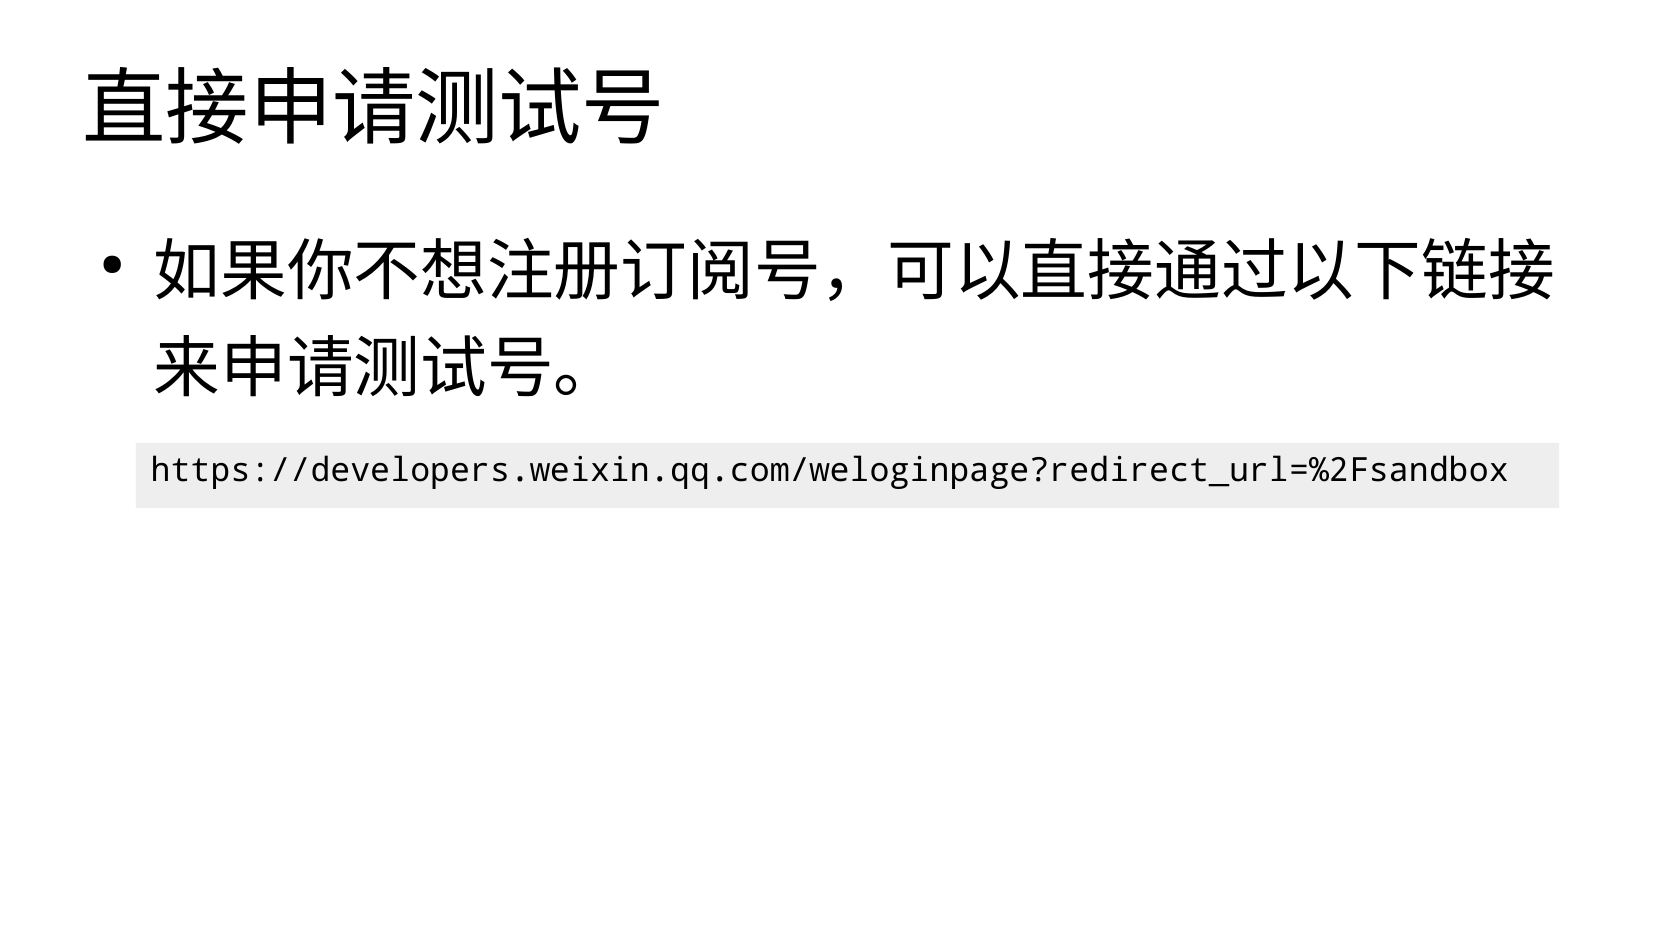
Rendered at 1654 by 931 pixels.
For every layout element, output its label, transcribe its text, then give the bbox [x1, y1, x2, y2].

list 如果你不想注册订阅号，可以直接通过以下链接来申请测试号。 [82, 217, 1571, 758]
text_box https://developers.weixin.qq.com/weloginpage?redirect_url=%2Fsandbox [135, 442, 1560, 508]
title 直接申请测试号 [82, 37, 1571, 166]
